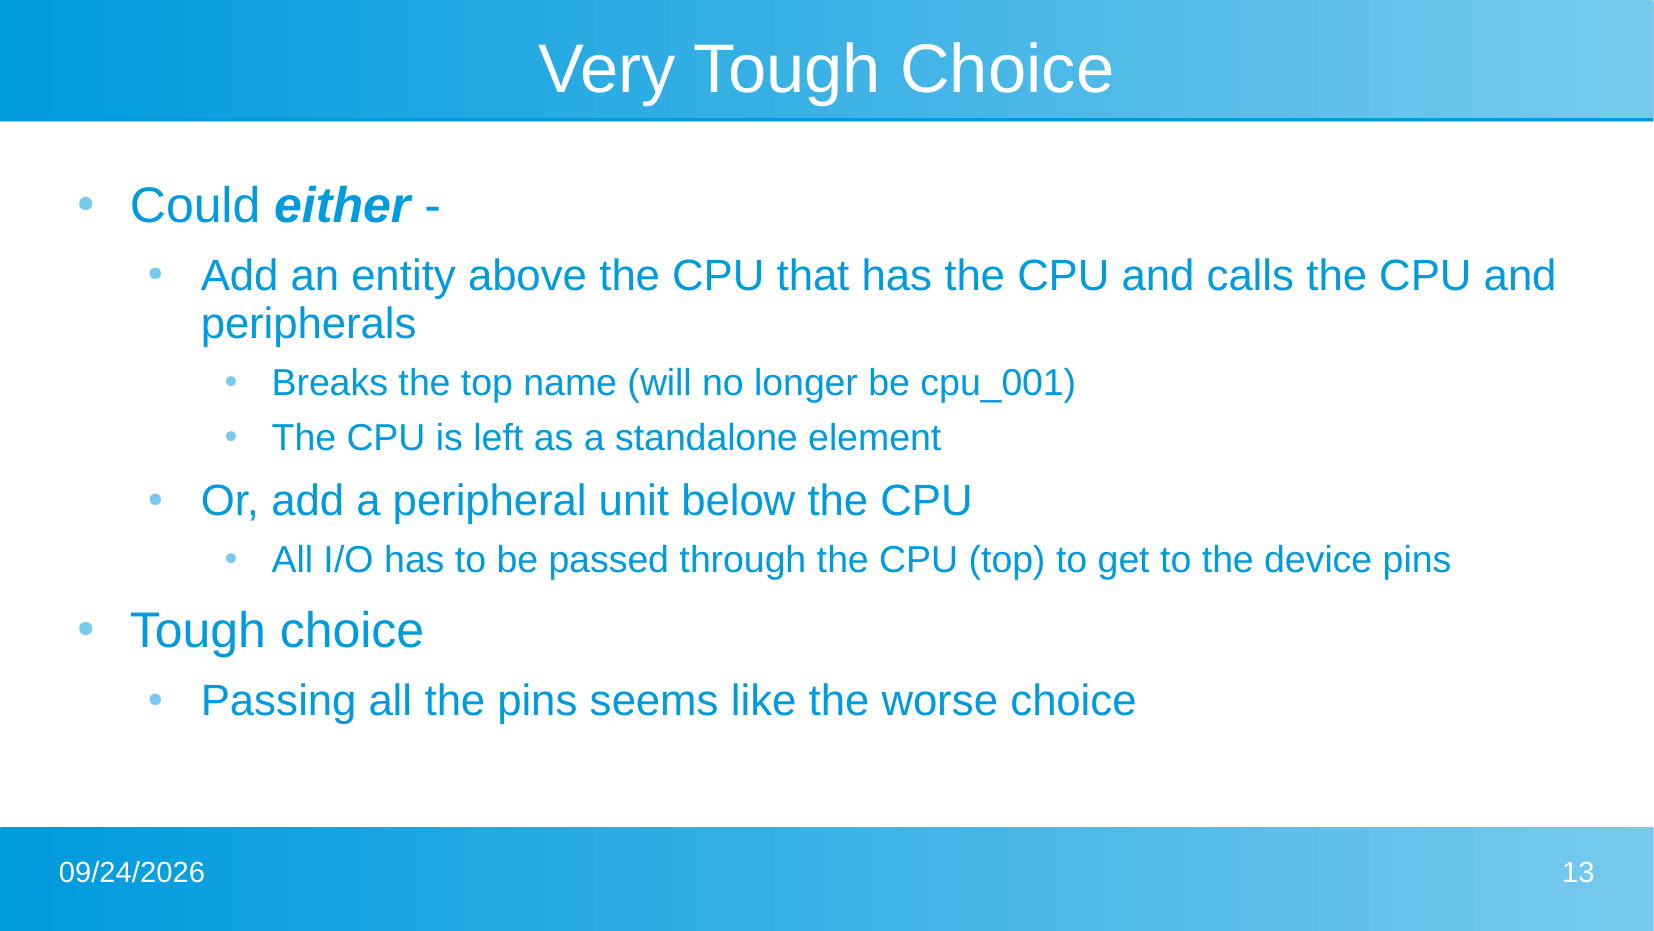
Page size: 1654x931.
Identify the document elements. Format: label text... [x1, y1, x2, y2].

list Could either - Add an entity above the CPU that has the CPU and calls the CPU and peripherals Breaks the top name (will no longer be cpu_001) The CPU is left as a standalone element Or, add a peripheral unit below the CPU All I/O has to be passed through the CPU (top) to get to the device pins Tough choice Passing all the pins seems like the worse choice [59, 177, 1595, 768]
title Very Tough Choice [59, 29, 1595, 108]
